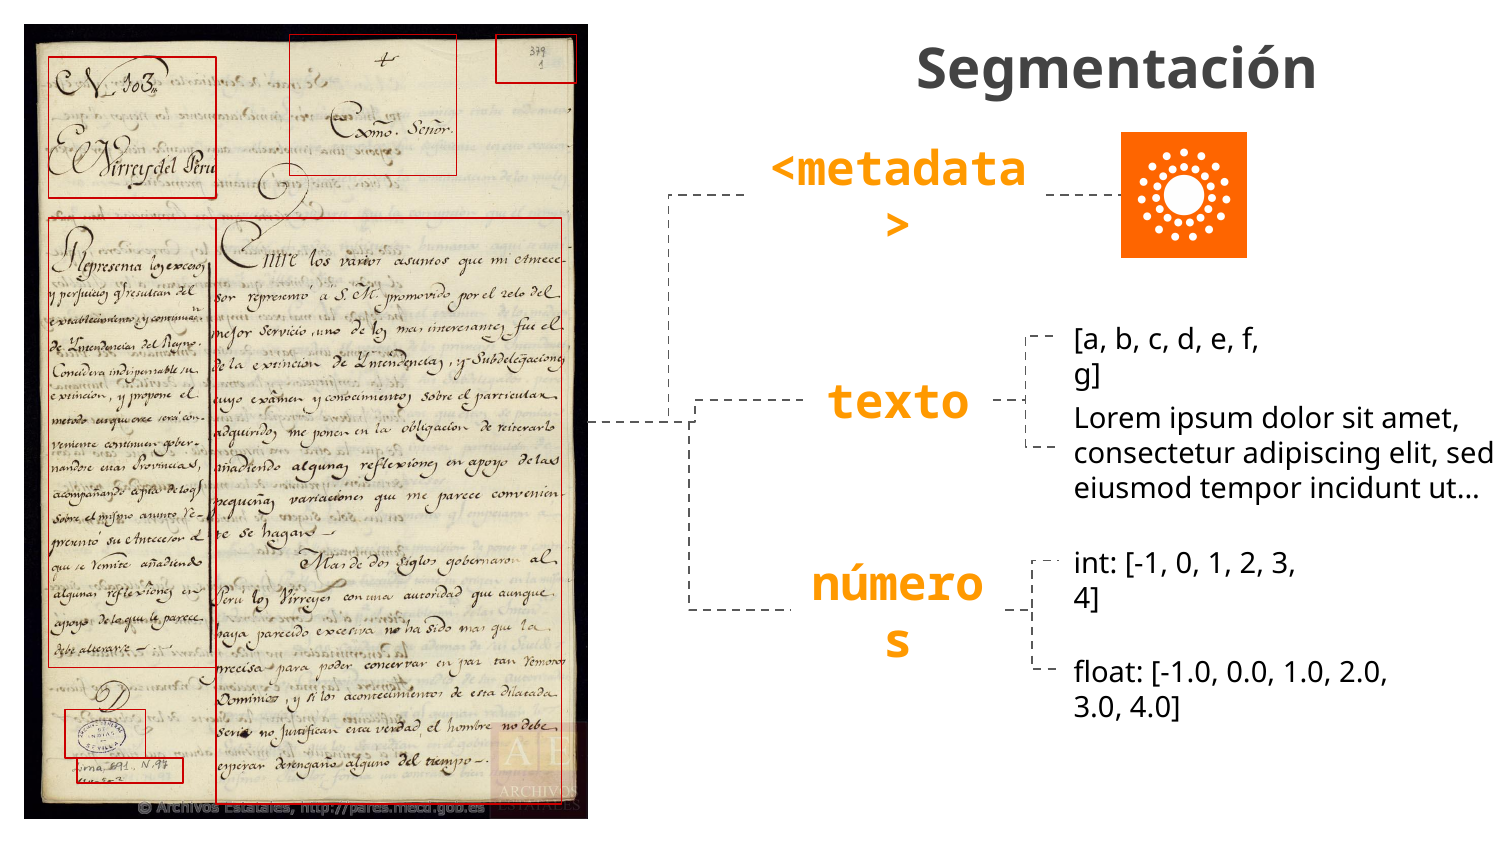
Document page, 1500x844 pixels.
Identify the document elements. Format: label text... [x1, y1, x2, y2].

text_box Lorem ipsum dolor sit amet, consectetur adipiscing elit, sed eiusmod tempor incidunt ut... [1058, 384, 1500, 510]
text_box números [790, 566, 1006, 654]
text_box Segmentación [762, 21, 1473, 110]
text_box float: [-1.0, 0.0, 1.0, 2.0, 3.0, 4.0] [1058, 638, 1415, 700]
text_box texto [802, 355, 993, 444]
picture [24, 24, 588, 819]
text_box <metadata> [749, 151, 1046, 239]
text_box int: [-1, 0, 1, 2, 3, 4] [1058, 529, 1342, 592]
picture [1121, 132, 1247, 258]
text_box [a, b, c, d, e, f, g] [1058, 305, 1290, 367]
